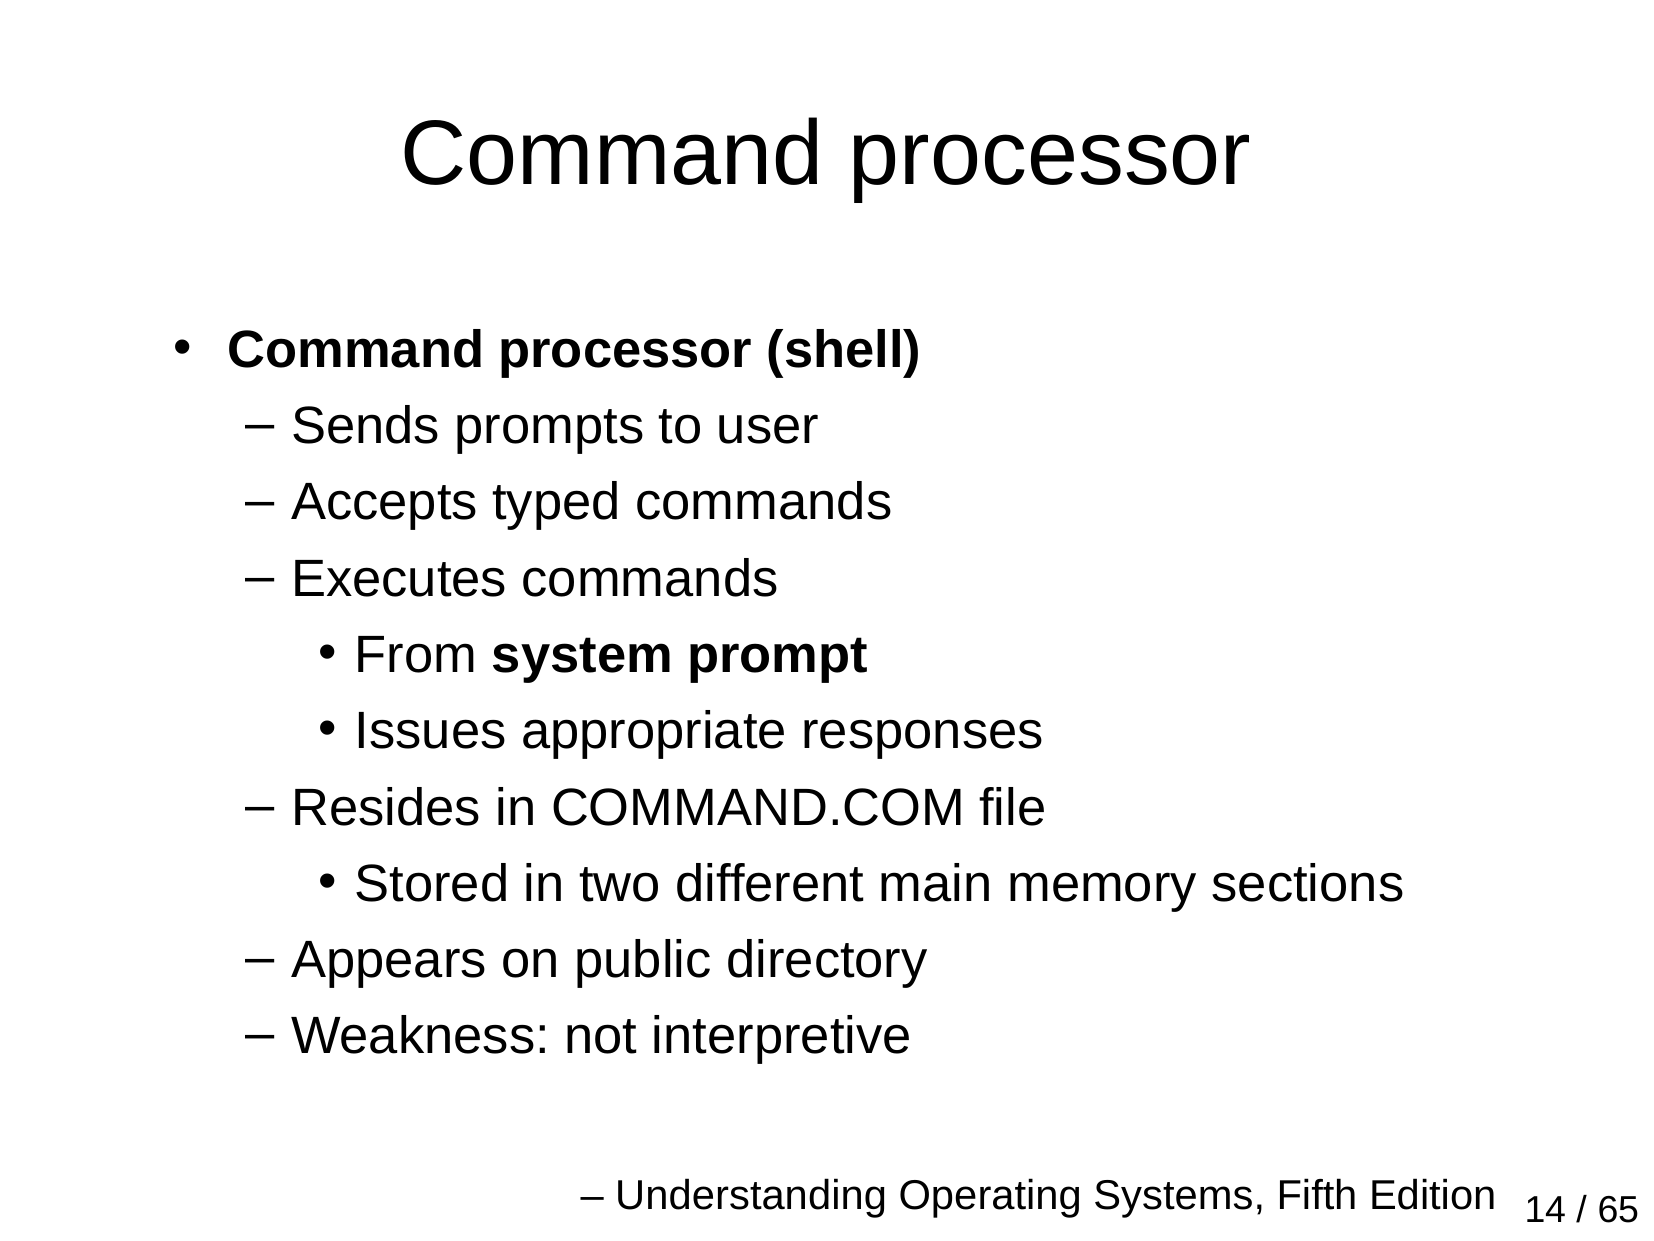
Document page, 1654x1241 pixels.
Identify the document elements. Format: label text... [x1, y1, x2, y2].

text_box Command processor (shell) Sends prompts to user Accepts typed commands Executes commands From system prompt Issues appropriate responses Resides in COMMAND.COM file Stored in two different main memory sections Appears on public directory Weakness: not interpretive [158, 307, 1509, 1075]
title Command processor [82, 49, 1571, 257]
text_box <number> / 65 [1512, 1181, 1654, 1238]
text_box – Understanding Operating Systems, Fifth Edition [377, 1159, 1512, 1238]
